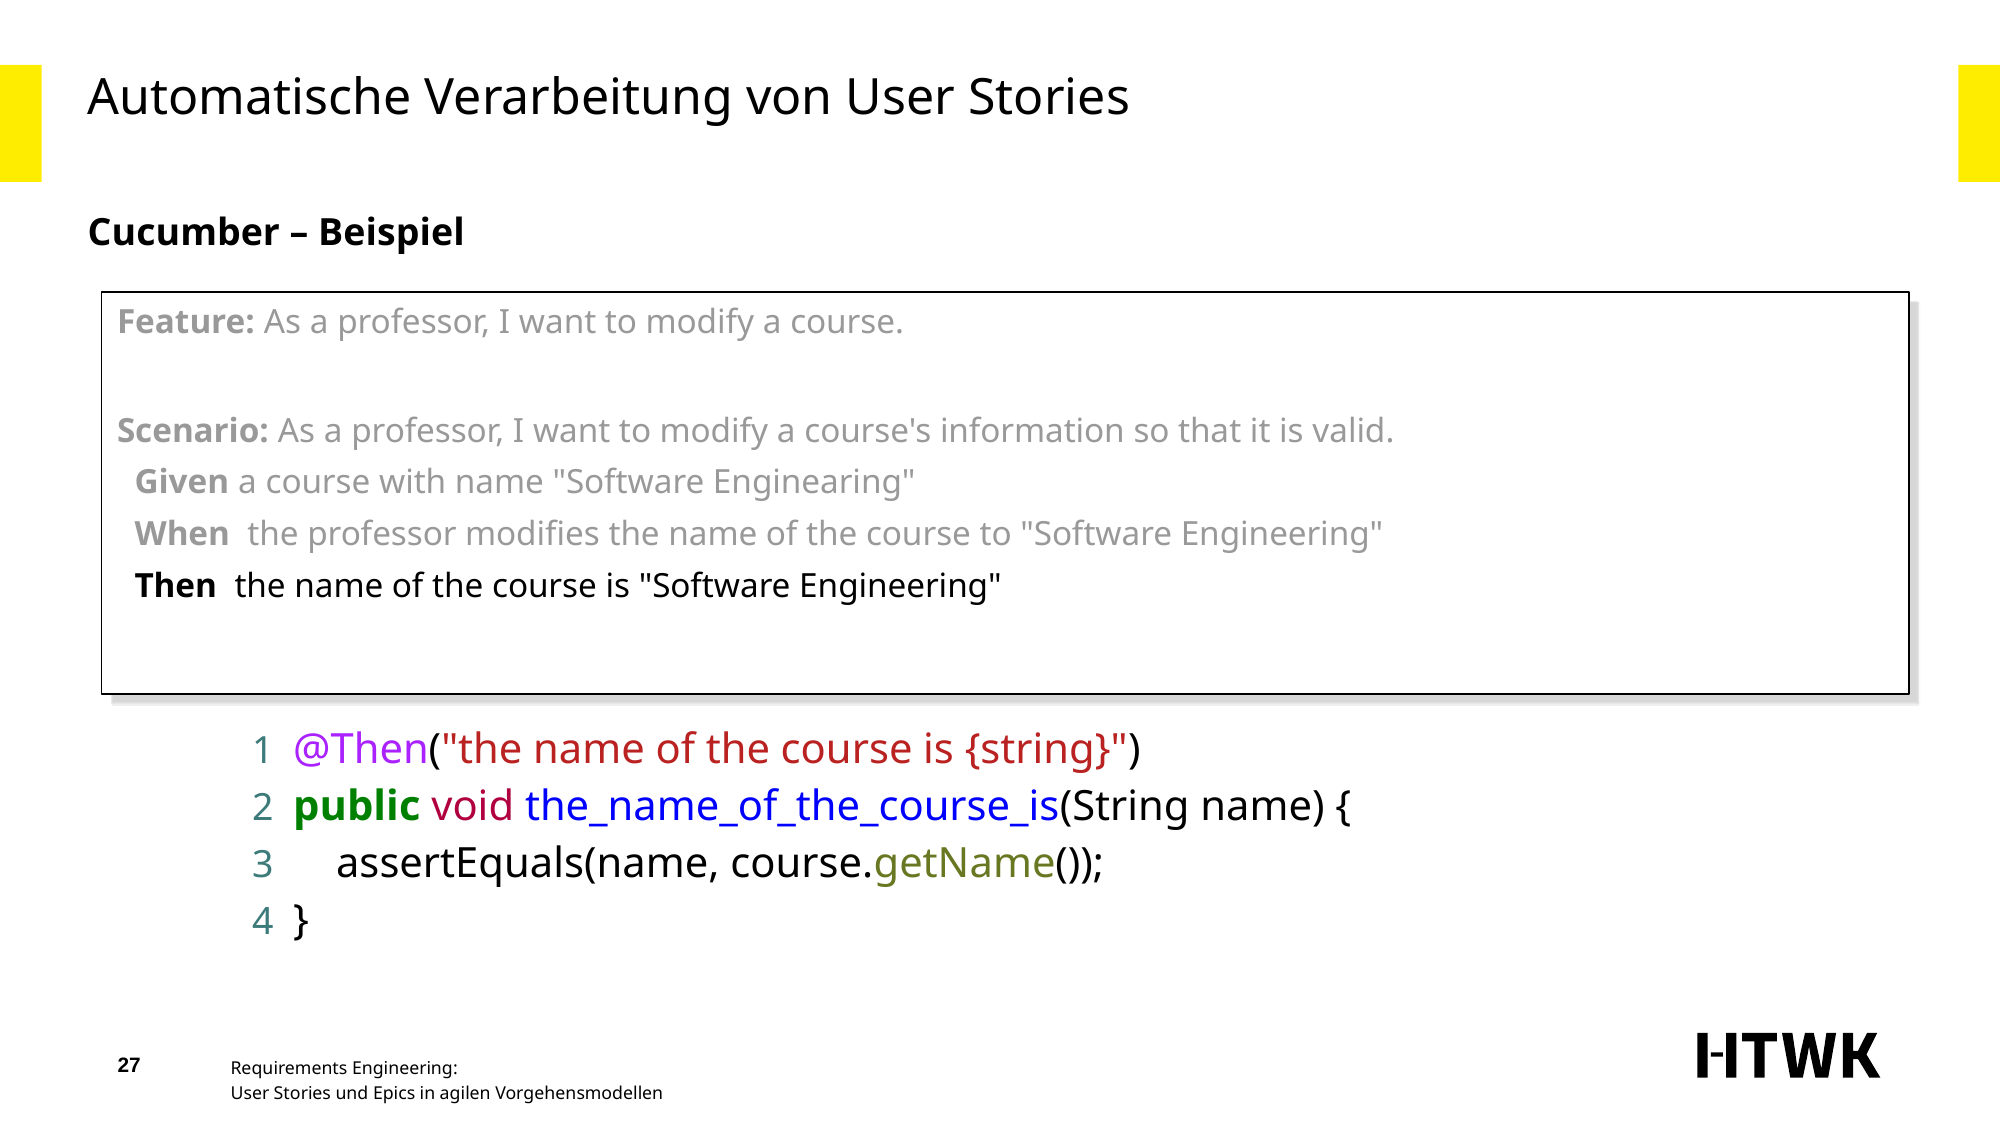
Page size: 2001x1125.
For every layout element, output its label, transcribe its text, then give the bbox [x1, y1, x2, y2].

text_box Feature: As a professor, I want to modify a course. Scenario: As a professor, I want to modify a course's information so that it is valid. Given a course with name "Software Enginearing" When the professor modifies the name of the course to "Software Engineering" Then the name of the course is "Software Engineering" [101, 292, 1909, 694]
title Automatische Verarbeitung von User Stories [87, 59, 1412, 177]
text_box 1 @Then("the name of the course is {string}") 2 public void the_name_of_the_course_is(String name) { 3 assertEquals(name, course.getName()); 4 } [237, 711, 1763, 1052]
text_box Cucumber – Beispiel [87, 207, 1388, 302]
